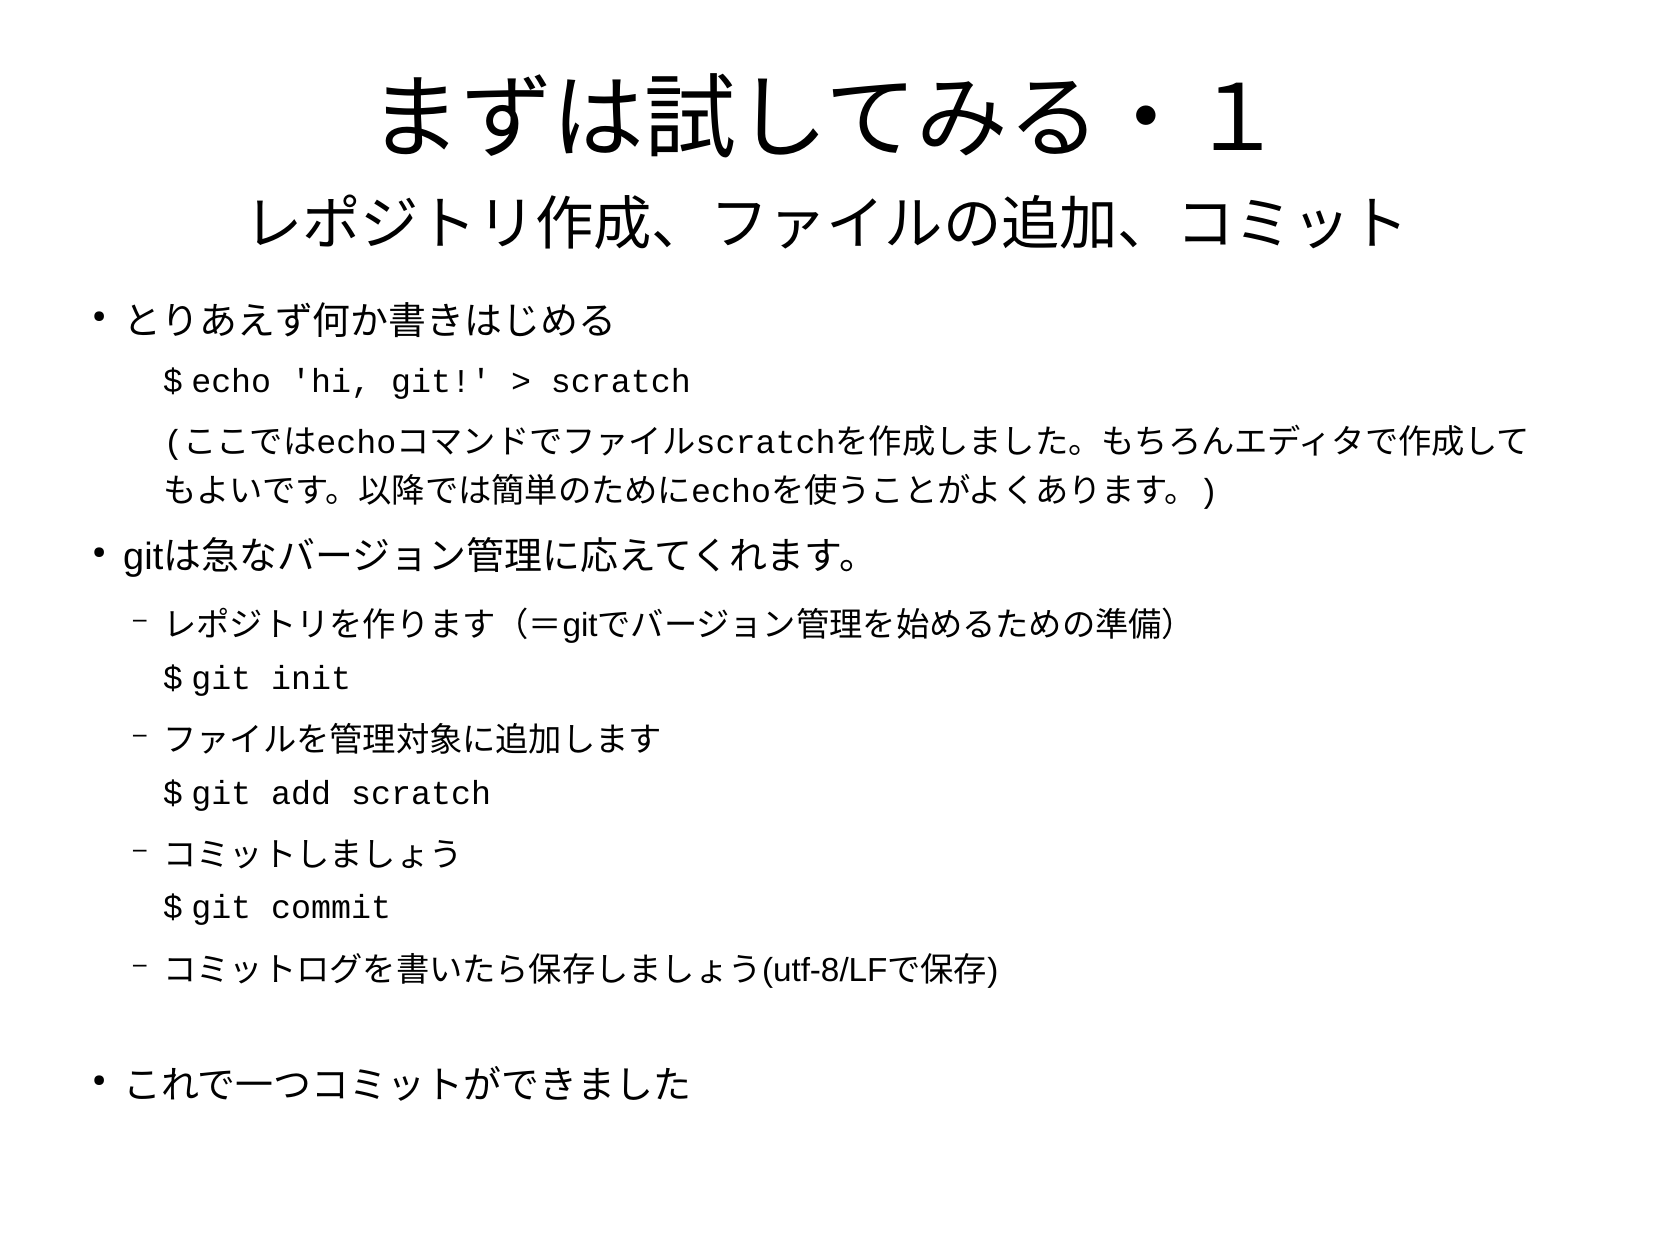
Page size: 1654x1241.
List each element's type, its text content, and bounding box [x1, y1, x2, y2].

list とりあえず何か書きはじめる $ echo 'hi, git!' > scratch (ここではechoコマンドでファイルscratchを作成しました。もちろんエディタで作成してもよいです。以降では簡単のためにechoを使うことがよくあります。) gitは急なバージョン管理に応えてくれます。 レポジトリを作ります（＝gitでバージョン管理を始めるための準備） $ git init ファイルを管理対象に追加します $ git add scratch コミットしましょう $ git commit コミットログを書いたら保存しましょう(utf-8/LFで保存) これで一つコミットができました [82, 290, 1538, 1123]
title まずは試してみる・１ レポジトリ作成、ファイルの追加、コミット [82, 49, 1571, 257]
